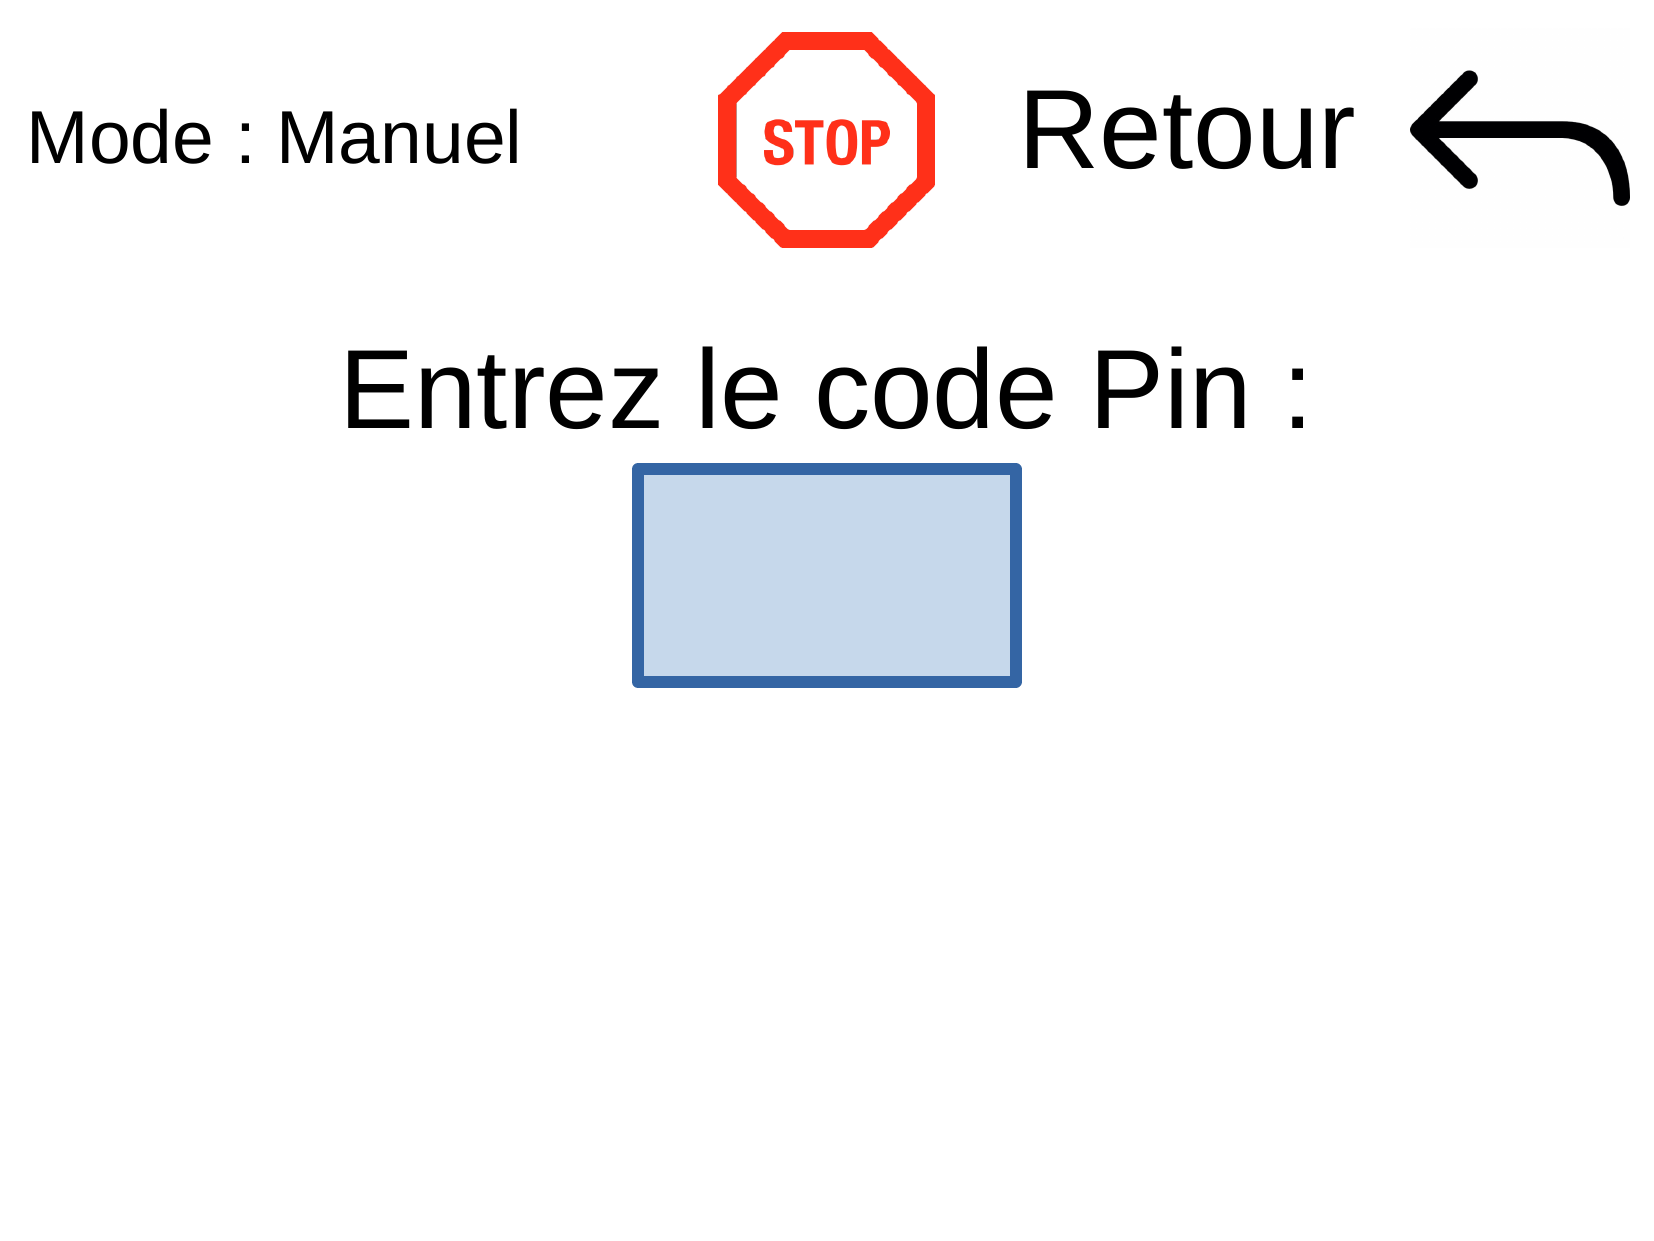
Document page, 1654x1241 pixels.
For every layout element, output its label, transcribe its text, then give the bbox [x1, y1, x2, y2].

text_box Mode : Manuel [11, 84, 721, 191]
picture [718, 32, 935, 249]
text_box Retour [1003, 0, 1394, 263]
text_box Entrez le code Pin : [318, 256, 1335, 523]
text_box [637, 469, 1016, 682]
picture [1410, 28, 1630, 249]
